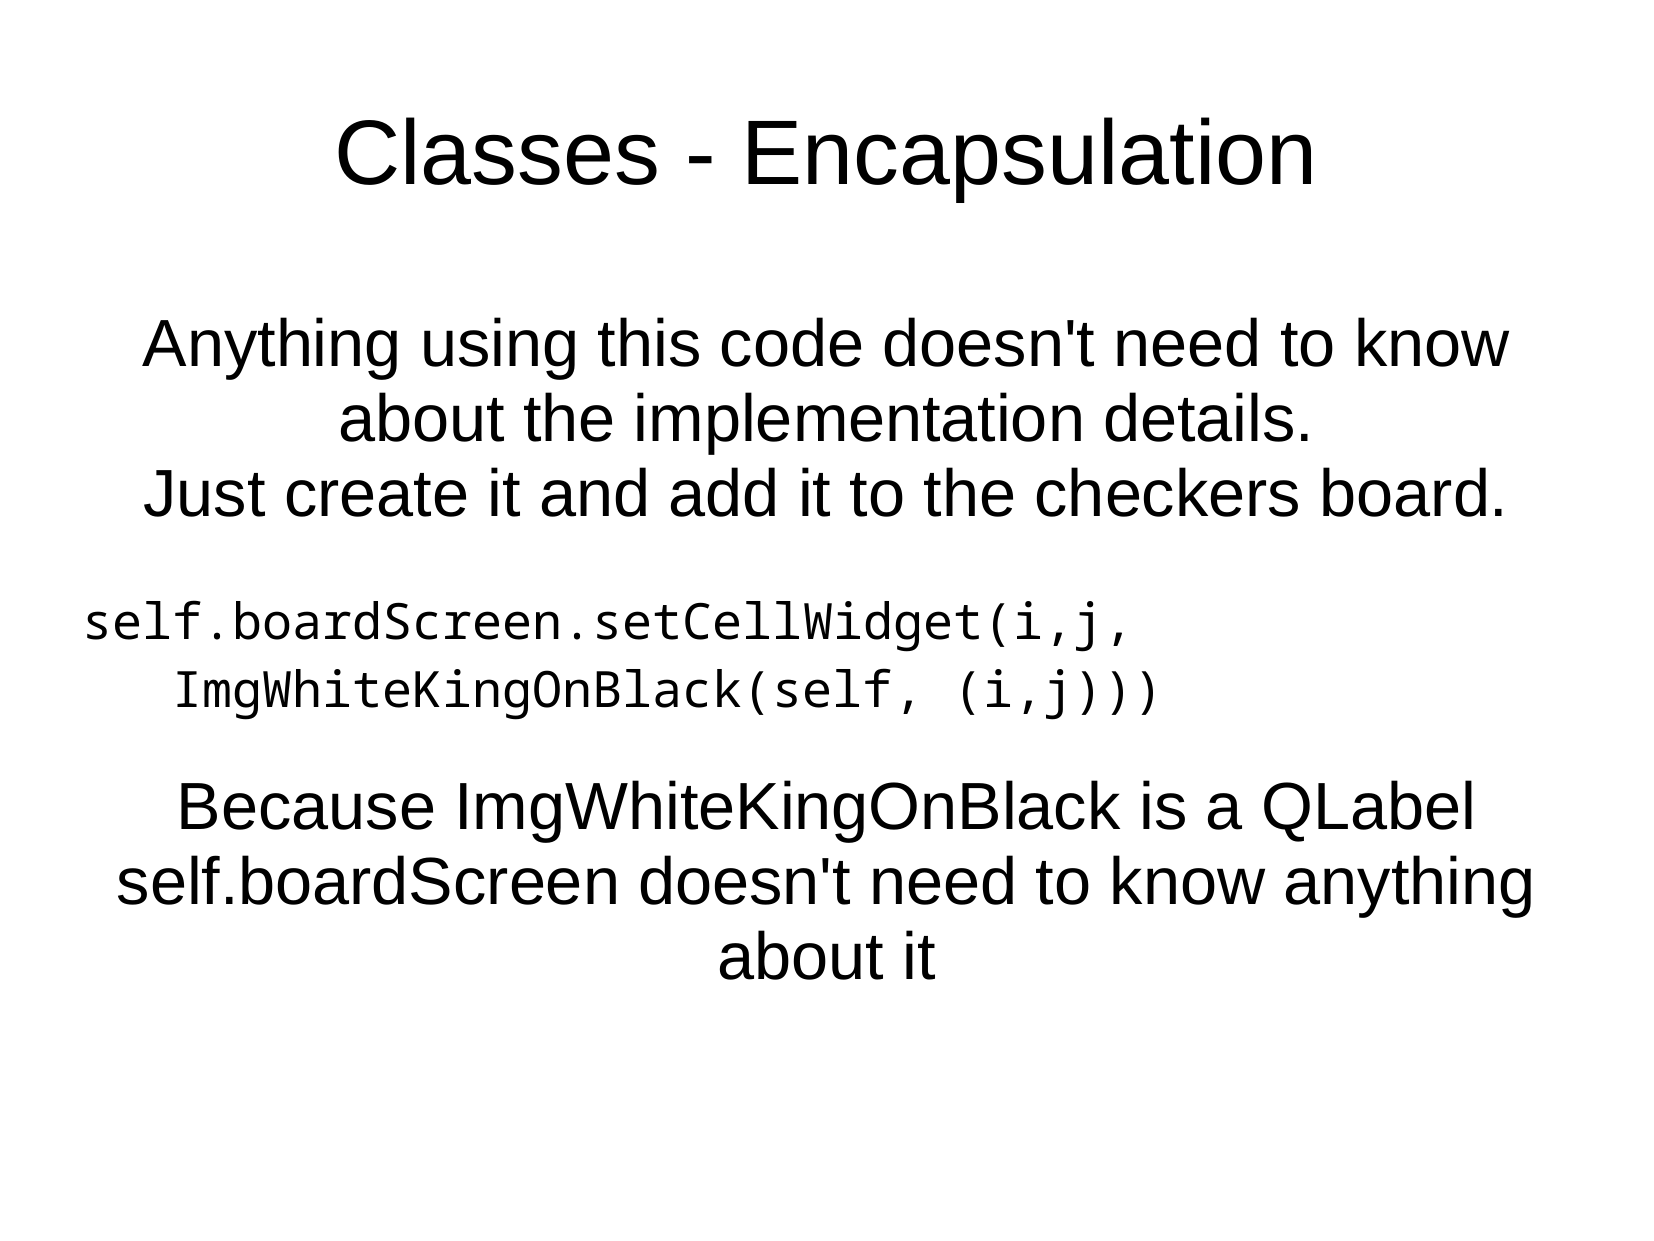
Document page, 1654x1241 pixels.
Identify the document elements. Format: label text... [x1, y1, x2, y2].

title Classes - Encapsulation [82, 49, 1571, 257]
subtitle Anything using this code doesn't need to know about the implementation details. Just create it and add it to the checkers board. self.boardScreen.setCellWidget(i,j, ImgWhiteKingOnBlack(self, (i,j))) Because ImgWhiteKingOnBlack is a QLabel self.boardScreen doesn't need to know anything about it [82, 290, 1571, 1010]
